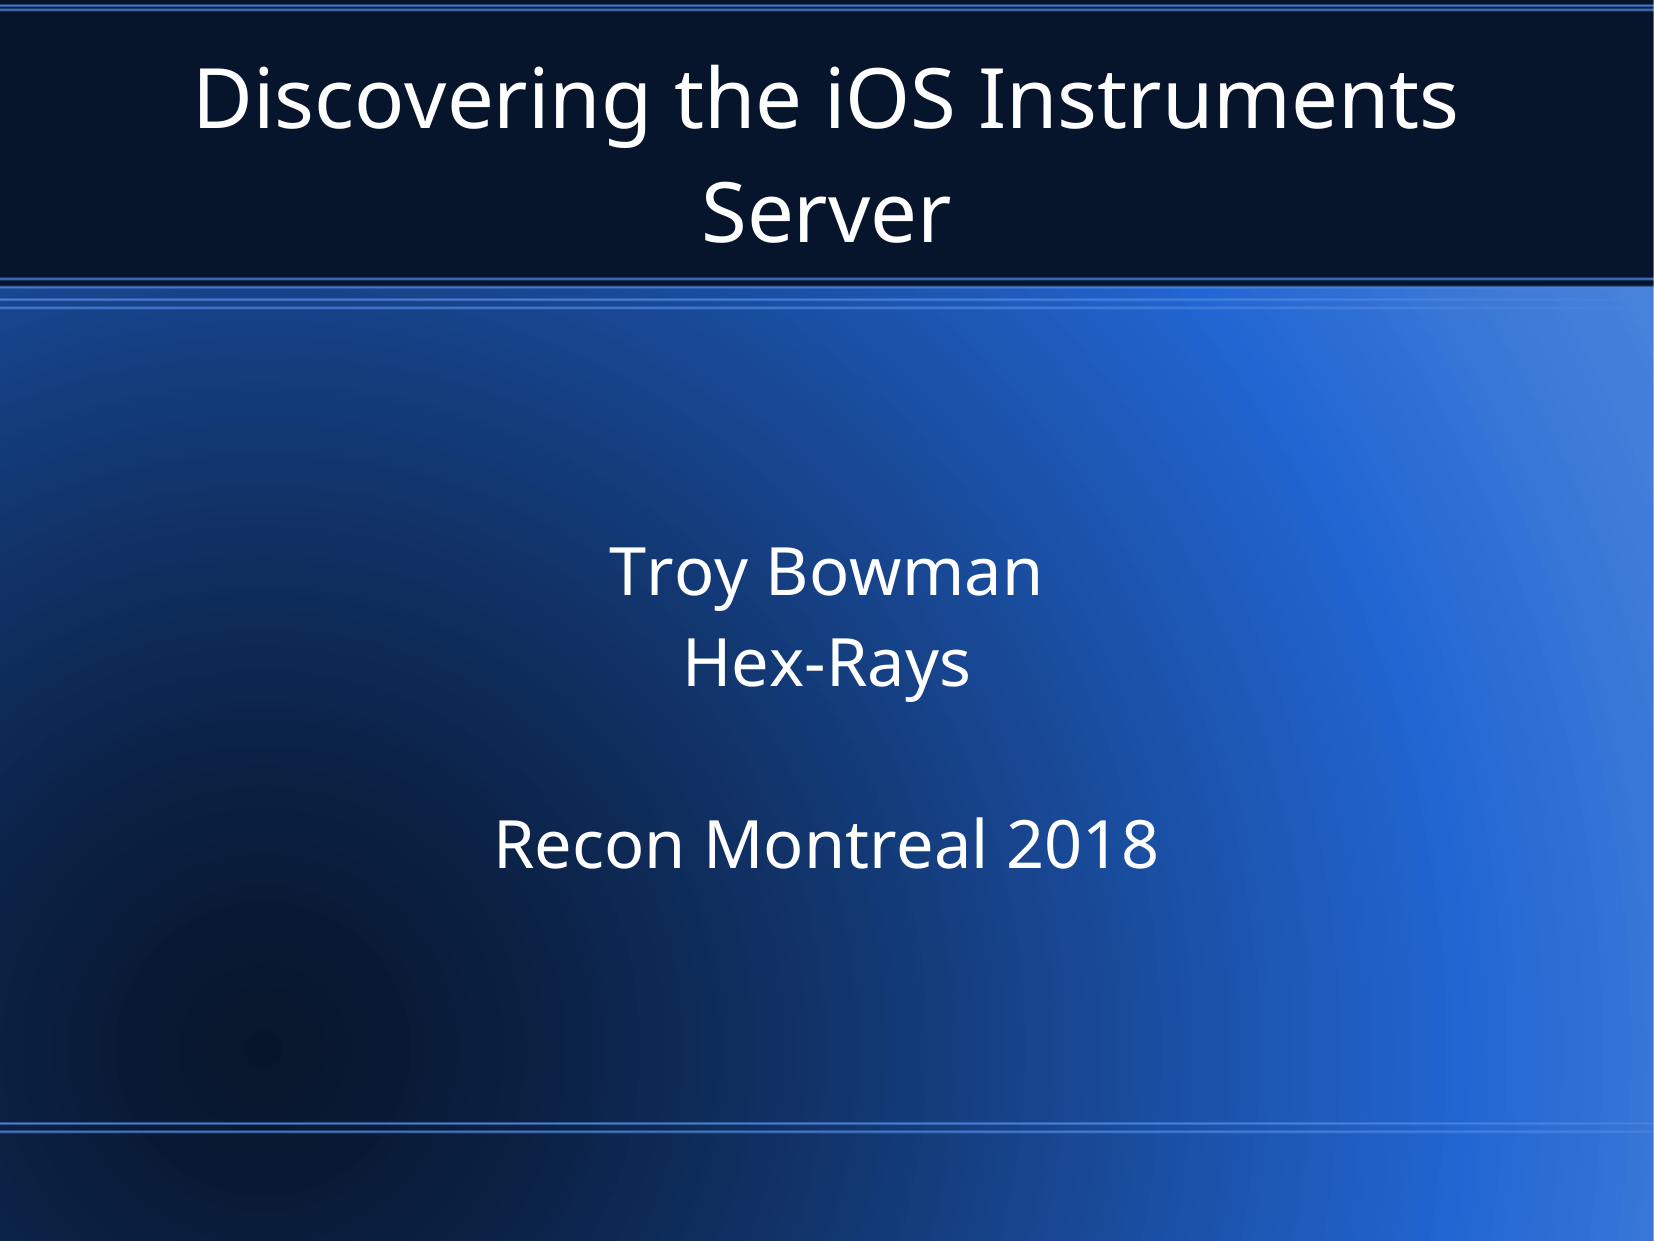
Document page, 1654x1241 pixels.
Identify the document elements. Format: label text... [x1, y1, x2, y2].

title Discovering the iOS Instruments Server [82, 49, 1571, 257]
subtitle Troy Bowman Hex-Rays Recon Montreal 2018 [82, 355, 1571, 1058]
picture [0, 0, 1654, 1241]
